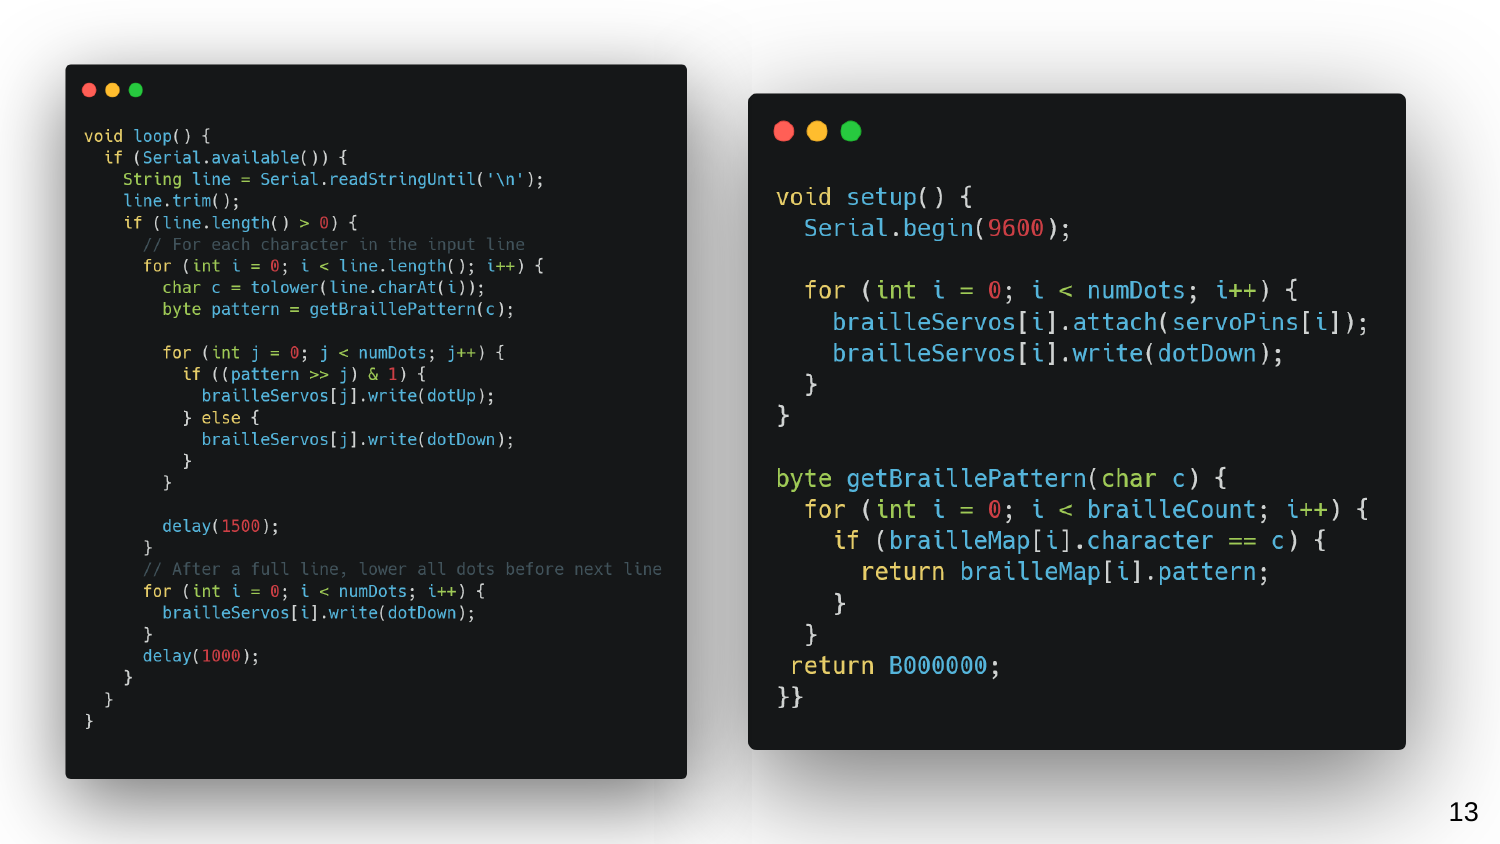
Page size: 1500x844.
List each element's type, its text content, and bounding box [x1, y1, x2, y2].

picture [0, 0, 1500, 844]
slide_number <number> [1403, 779, 1494, 844]
